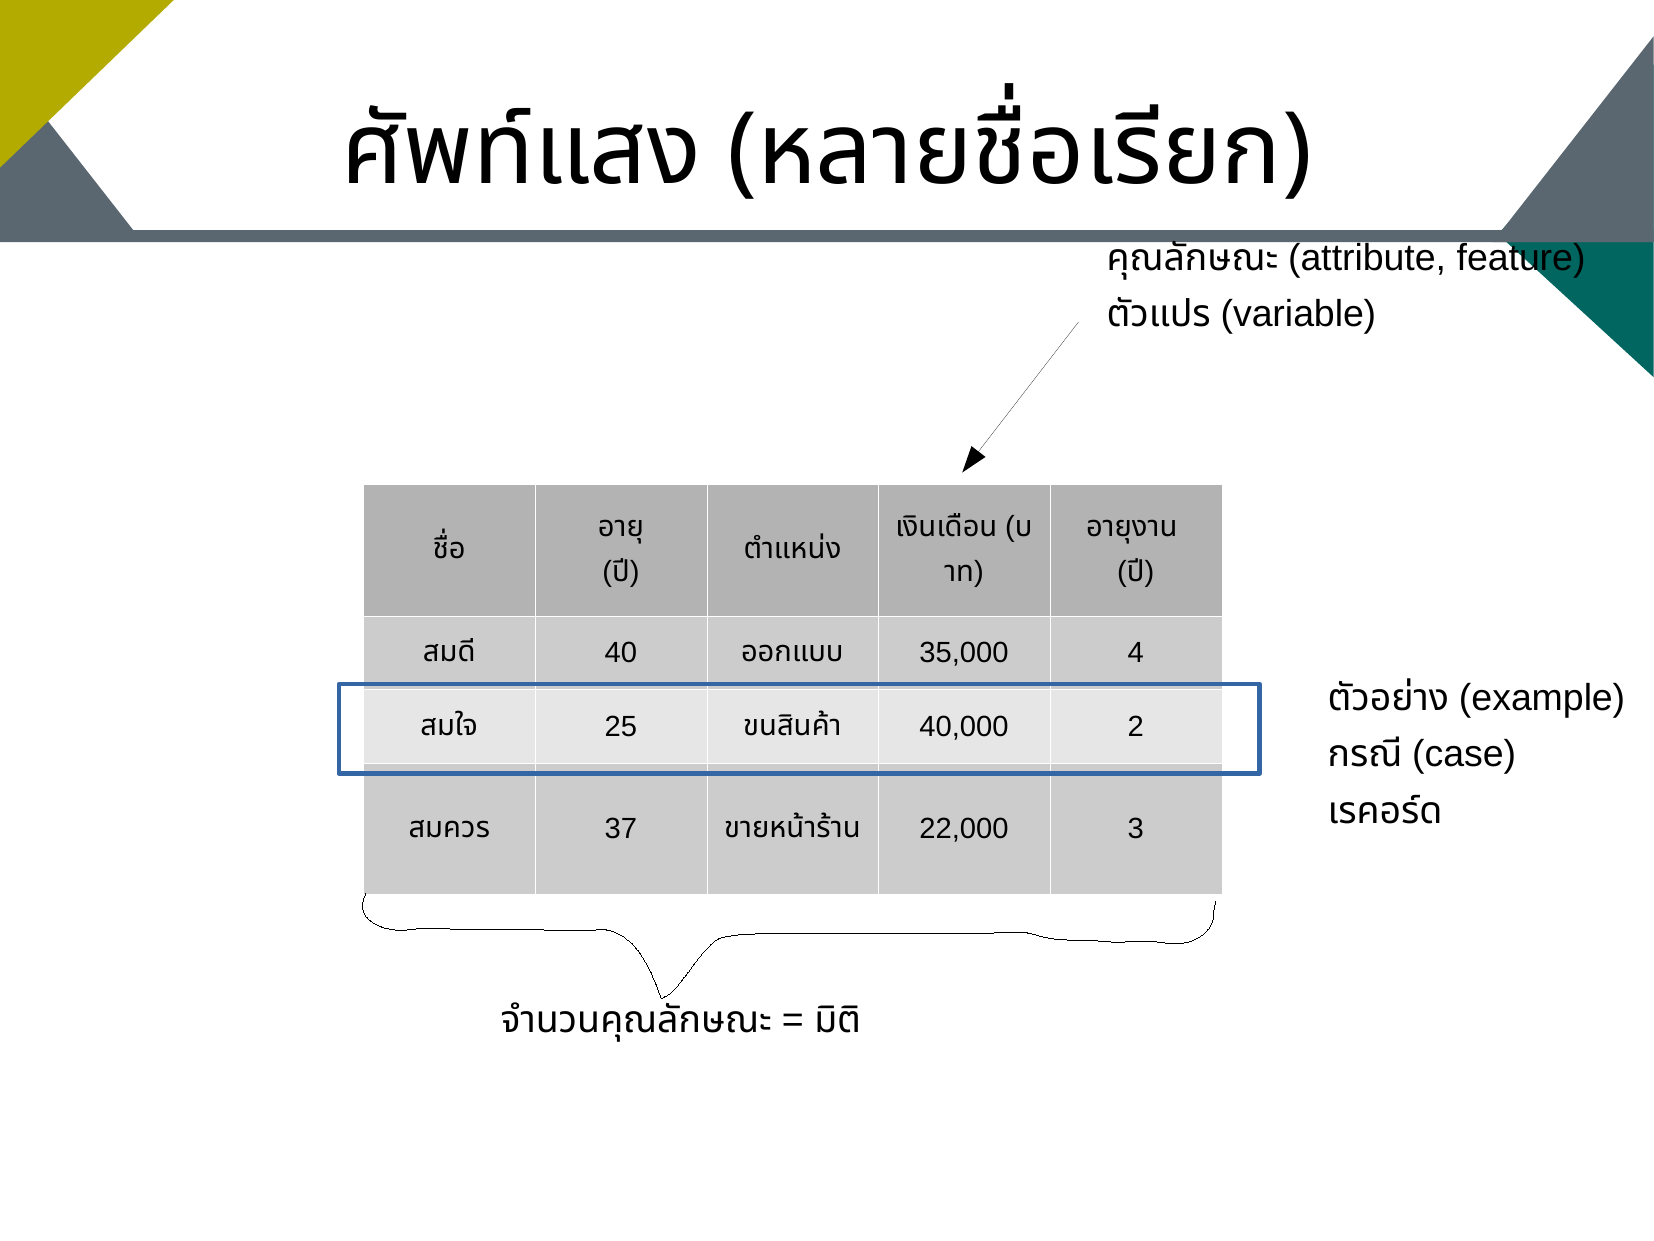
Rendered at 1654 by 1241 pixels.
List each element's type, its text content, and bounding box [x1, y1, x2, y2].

table_cell 40 [536, 617, 707, 682]
table_cell 3 [1051, 764, 1222, 771]
table_cell ขายหน้าร้าน [708, 776, 878, 894]
table_header อายุ (ปี) [536, 485, 707, 616]
table_cell สมใจ [364, 690, 535, 763]
text_box ตัวอย่าง (example) กรณี (case) เรคอร์ด [1312, 663, 1654, 901]
table_cell ขายหน้าร้าน [708, 764, 878, 771]
table_cell สมควร [364, 776, 535, 894]
table_cell 25 [536, 690, 707, 763]
table_cell 40,000 [879, 690, 1050, 763]
table_cell สมดี [364, 617, 535, 682]
table_header เงินเดือน (บาท) [879, 485, 1050, 616]
table_cell ออกแบบ [708, 617, 878, 682]
table_cell 35,000 [879, 617, 1050, 682]
table_cell ขนสินค้า [708, 690, 878, 763]
table_cell 22,000 [879, 776, 1050, 894]
table_cell 22,000 [879, 764, 1050, 771]
table_cell 37 [536, 776, 707, 894]
text_box คุณลักษณะ (attribute, feature) ตัวแปร (variable) [1091, 222, 1635, 387]
table_cell สมควร [364, 764, 535, 771]
table_cell 3 [1051, 776, 1222, 894]
table_header ชื่อ [364, 485, 535, 616]
table_cell 4 [1051, 617, 1222, 682]
table_header อายุงาน (ปี) [1051, 485, 1222, 616]
table_cell 37 [536, 764, 707, 771]
title ศัพท์แสง (หลายชื่อเรียก) [82, 49, 1571, 257]
table_cell 2 [1051, 690, 1222, 763]
text_box จำนวนคุณลักษณะ = มิติ [485, 985, 935, 1075]
table_header ตำแหน่ง [708, 485, 878, 616]
